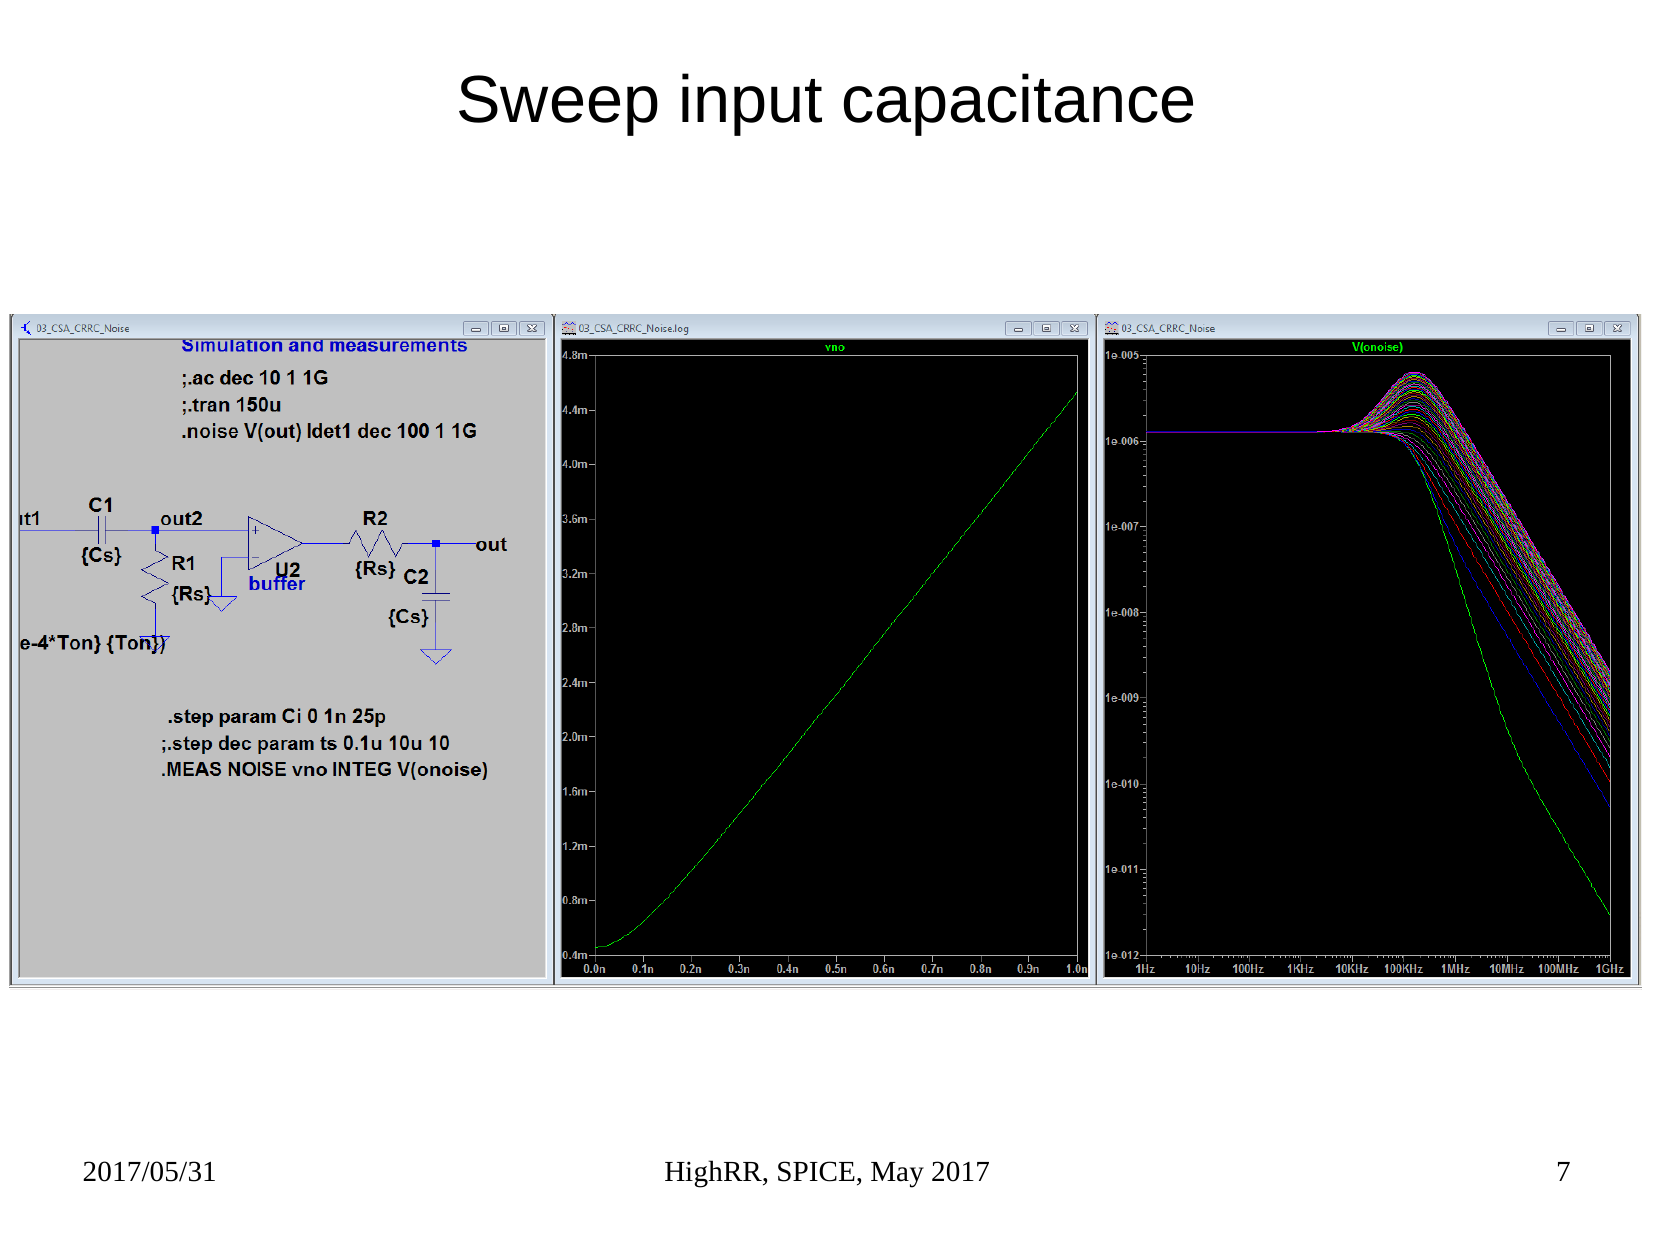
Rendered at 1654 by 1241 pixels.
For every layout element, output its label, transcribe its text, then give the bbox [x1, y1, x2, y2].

picture [9, 314, 1642, 991]
title Sweep input capacitance [82, 49, 1571, 151]
